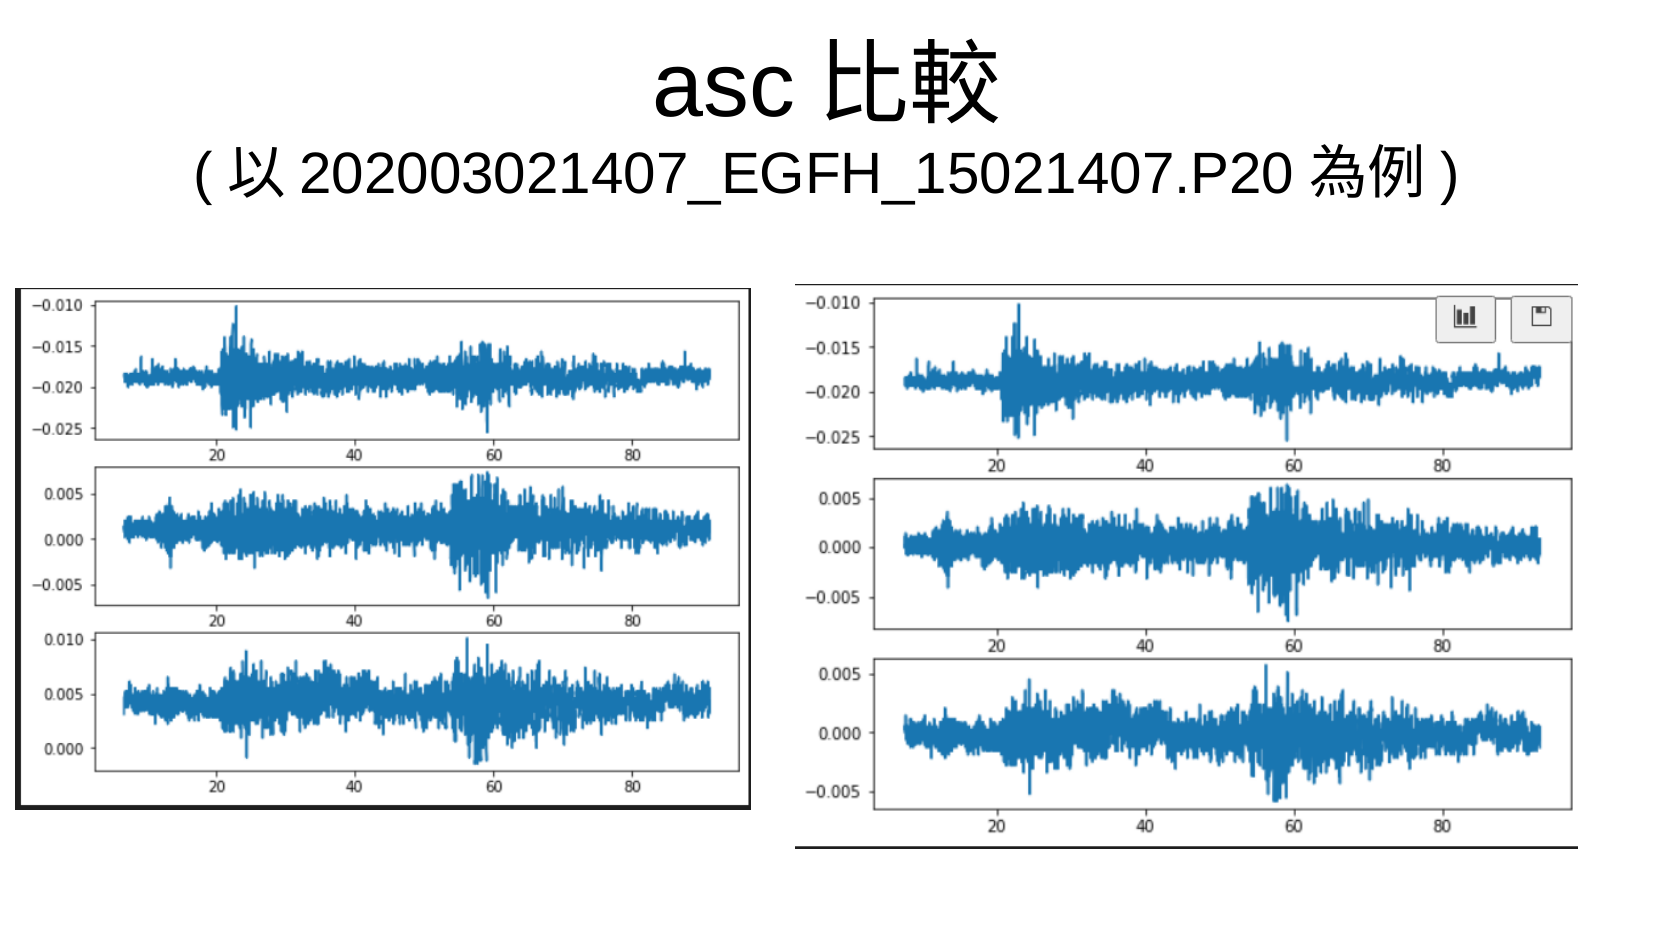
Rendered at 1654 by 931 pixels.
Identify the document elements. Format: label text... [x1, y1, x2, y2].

picture [15, 288, 751, 811]
picture [795, 284, 1578, 849]
title asc比較 (以202003021407_EGFH_15021407.P20為例) [82, 6, 1571, 224]
